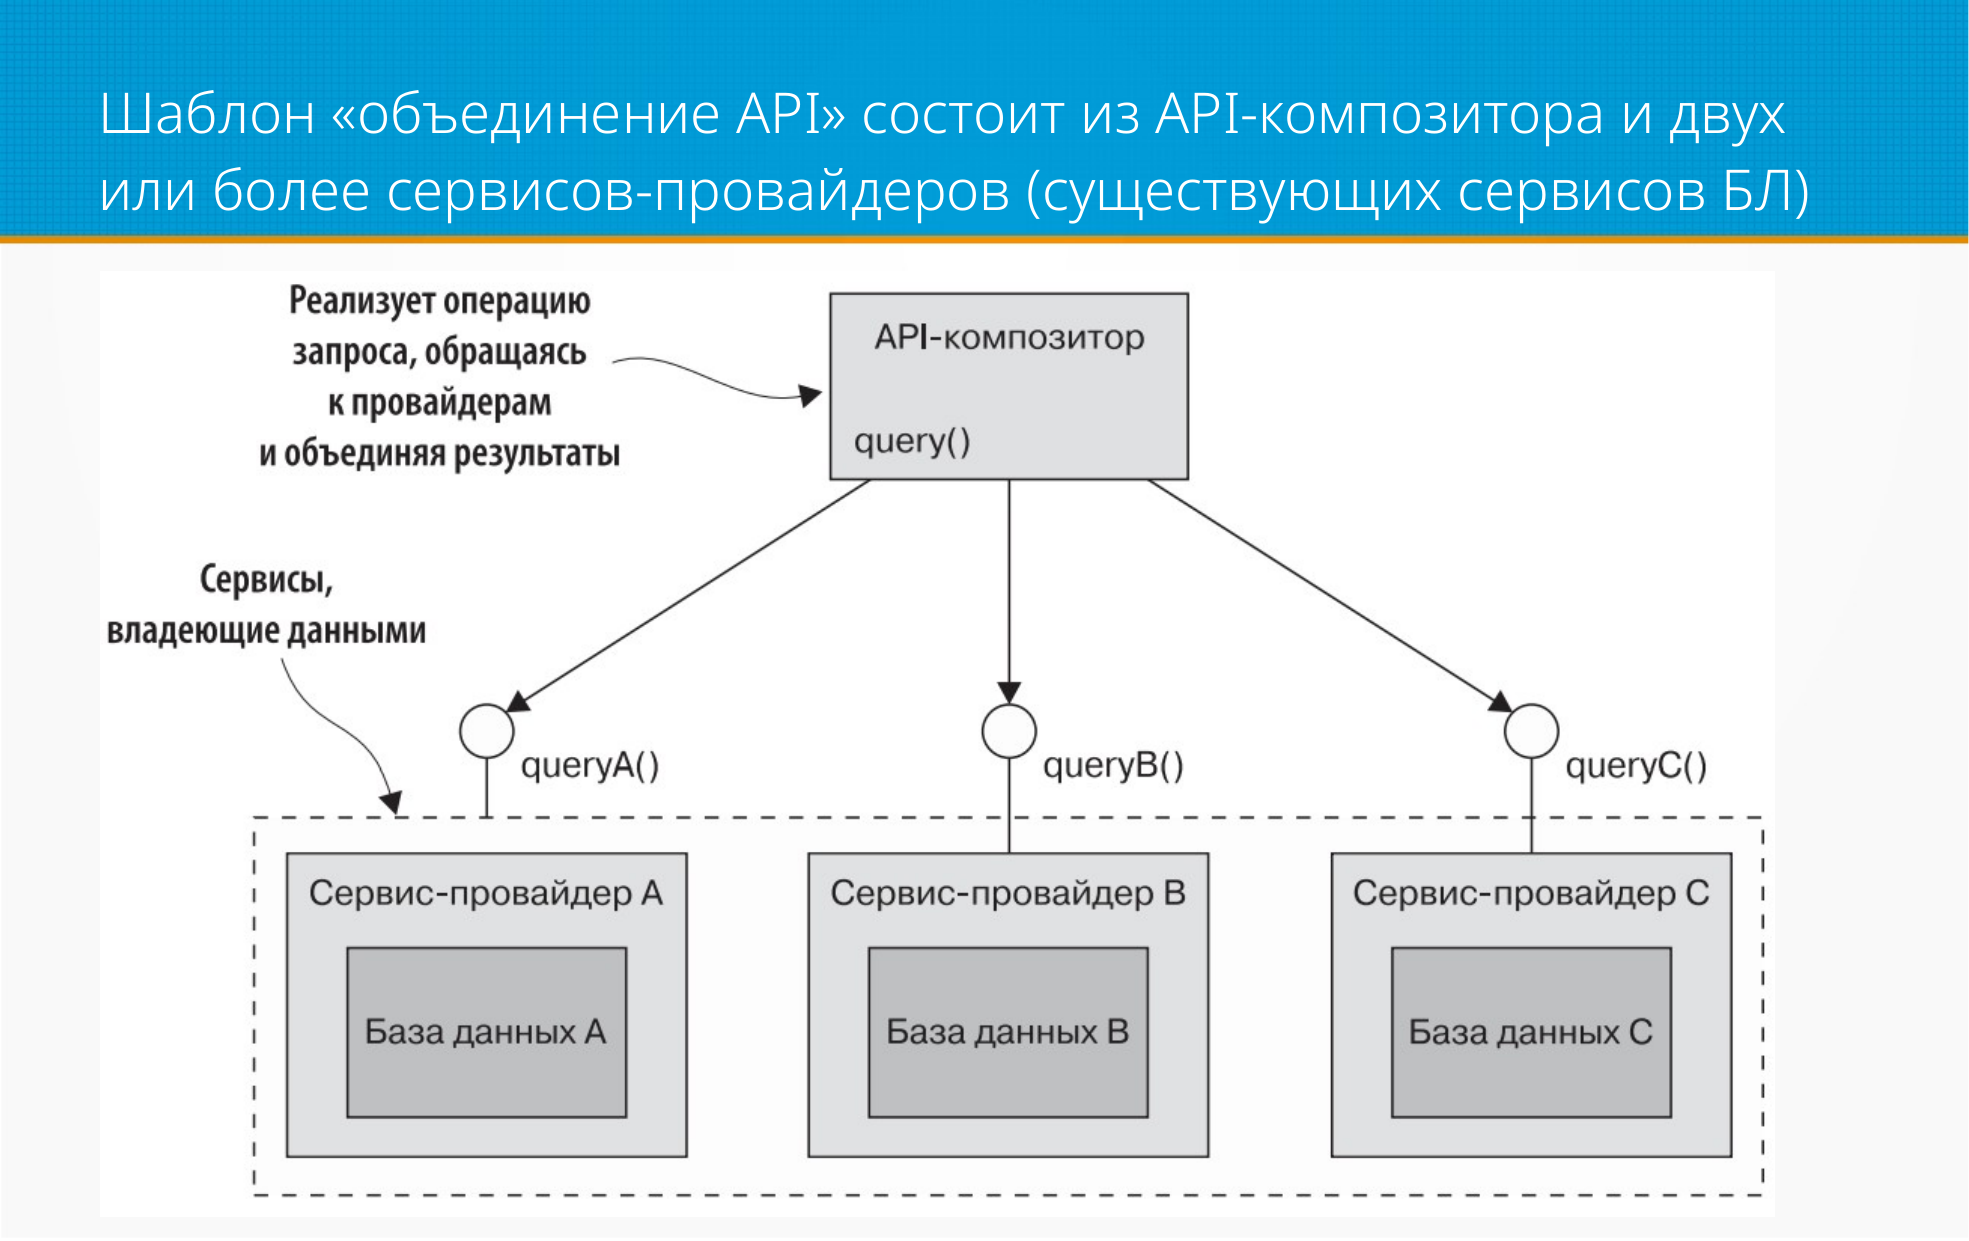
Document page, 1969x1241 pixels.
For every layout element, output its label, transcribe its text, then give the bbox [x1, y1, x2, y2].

picture [0, 233, 1969, 1241]
title Шаблон «объединение API» состоит из API-композитора и двух или более сервисов-провайдеров (существующих сервисов БЛ) [98, 19, 1870, 227]
